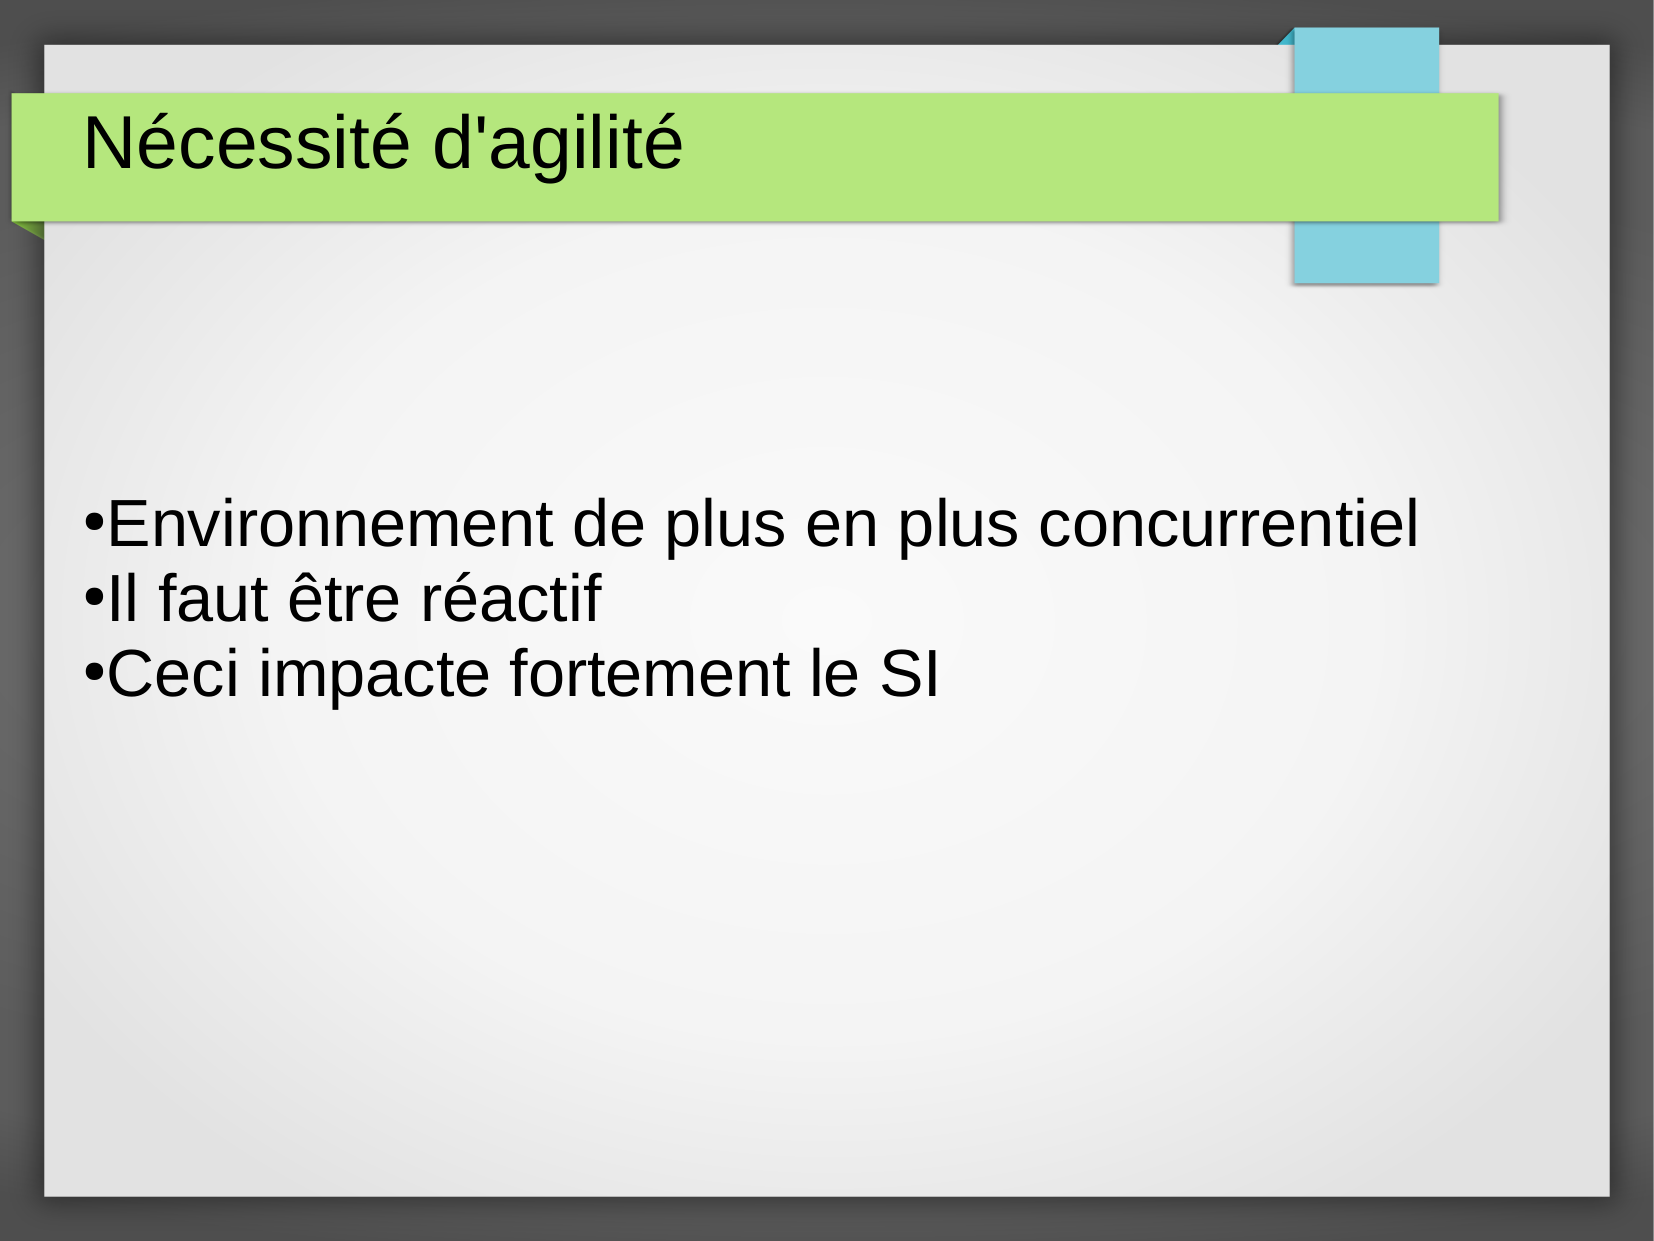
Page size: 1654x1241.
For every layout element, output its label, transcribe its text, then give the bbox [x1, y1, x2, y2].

subtitle Environnement de plus en plus concurrentiel Il faut être réactif Ceci impacte fortement le SI [82, 49, 1571, 1010]
picture [0, 0, 1654, 1241]
